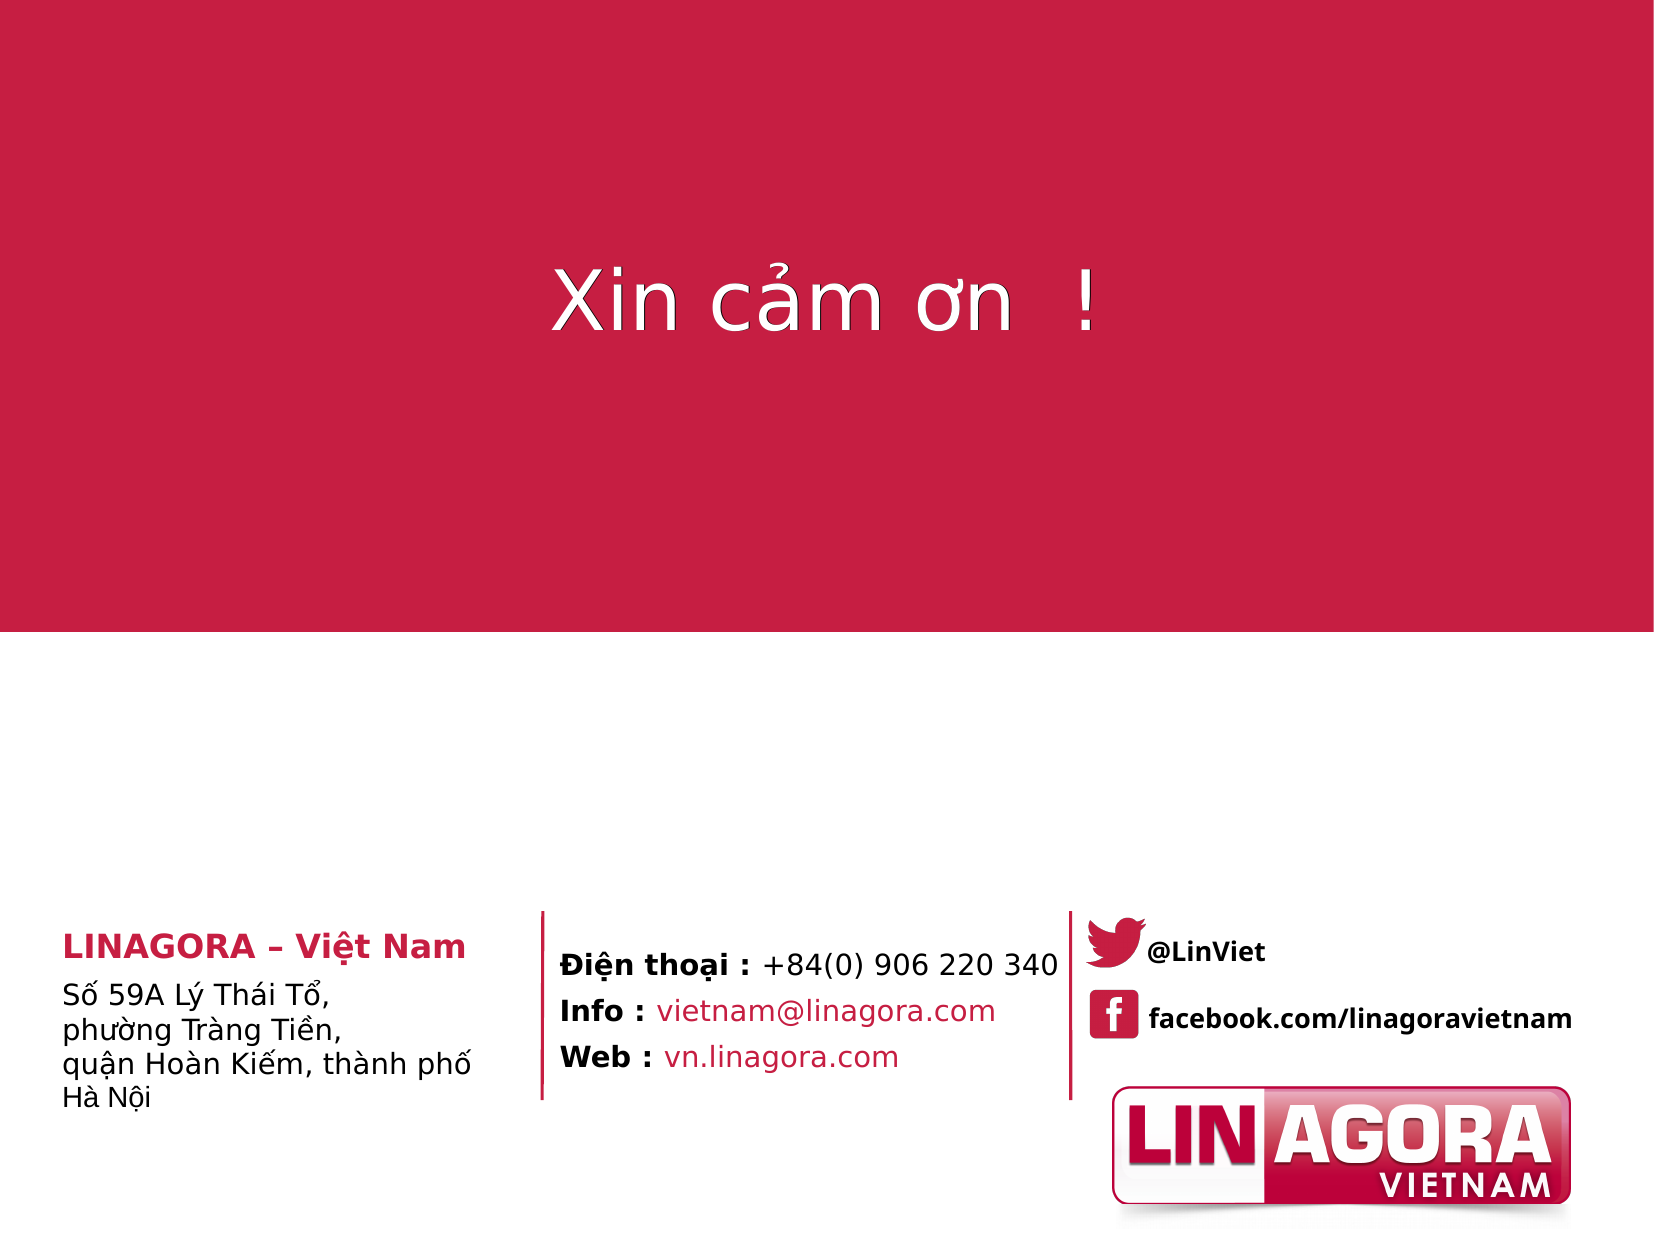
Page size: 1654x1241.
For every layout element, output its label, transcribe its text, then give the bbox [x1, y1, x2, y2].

text_box Điện thoại : +84(0) 906 220 340 Info : vietnam@linagora.com Web : vn.linagora.com [544, 941, 1074, 1134]
text_box facebook.com/linagoravietnam [1133, 992, 1654, 1057]
picture [1086, 912, 1146, 973]
picture [1112, 1086, 1571, 1229]
text_box @LinViet [1132, 925, 1654, 990]
picture [1084, 984, 1144, 1044]
title Xin cảm ơn ! [82, 35, 1571, 567]
text_box LINAGORA – Việt Nam Số 59A Lý Thái Tổ, phường Tràng Tiền, quận Hoàn Kiếm, thành phố Hà Nội [47, 920, 488, 1123]
